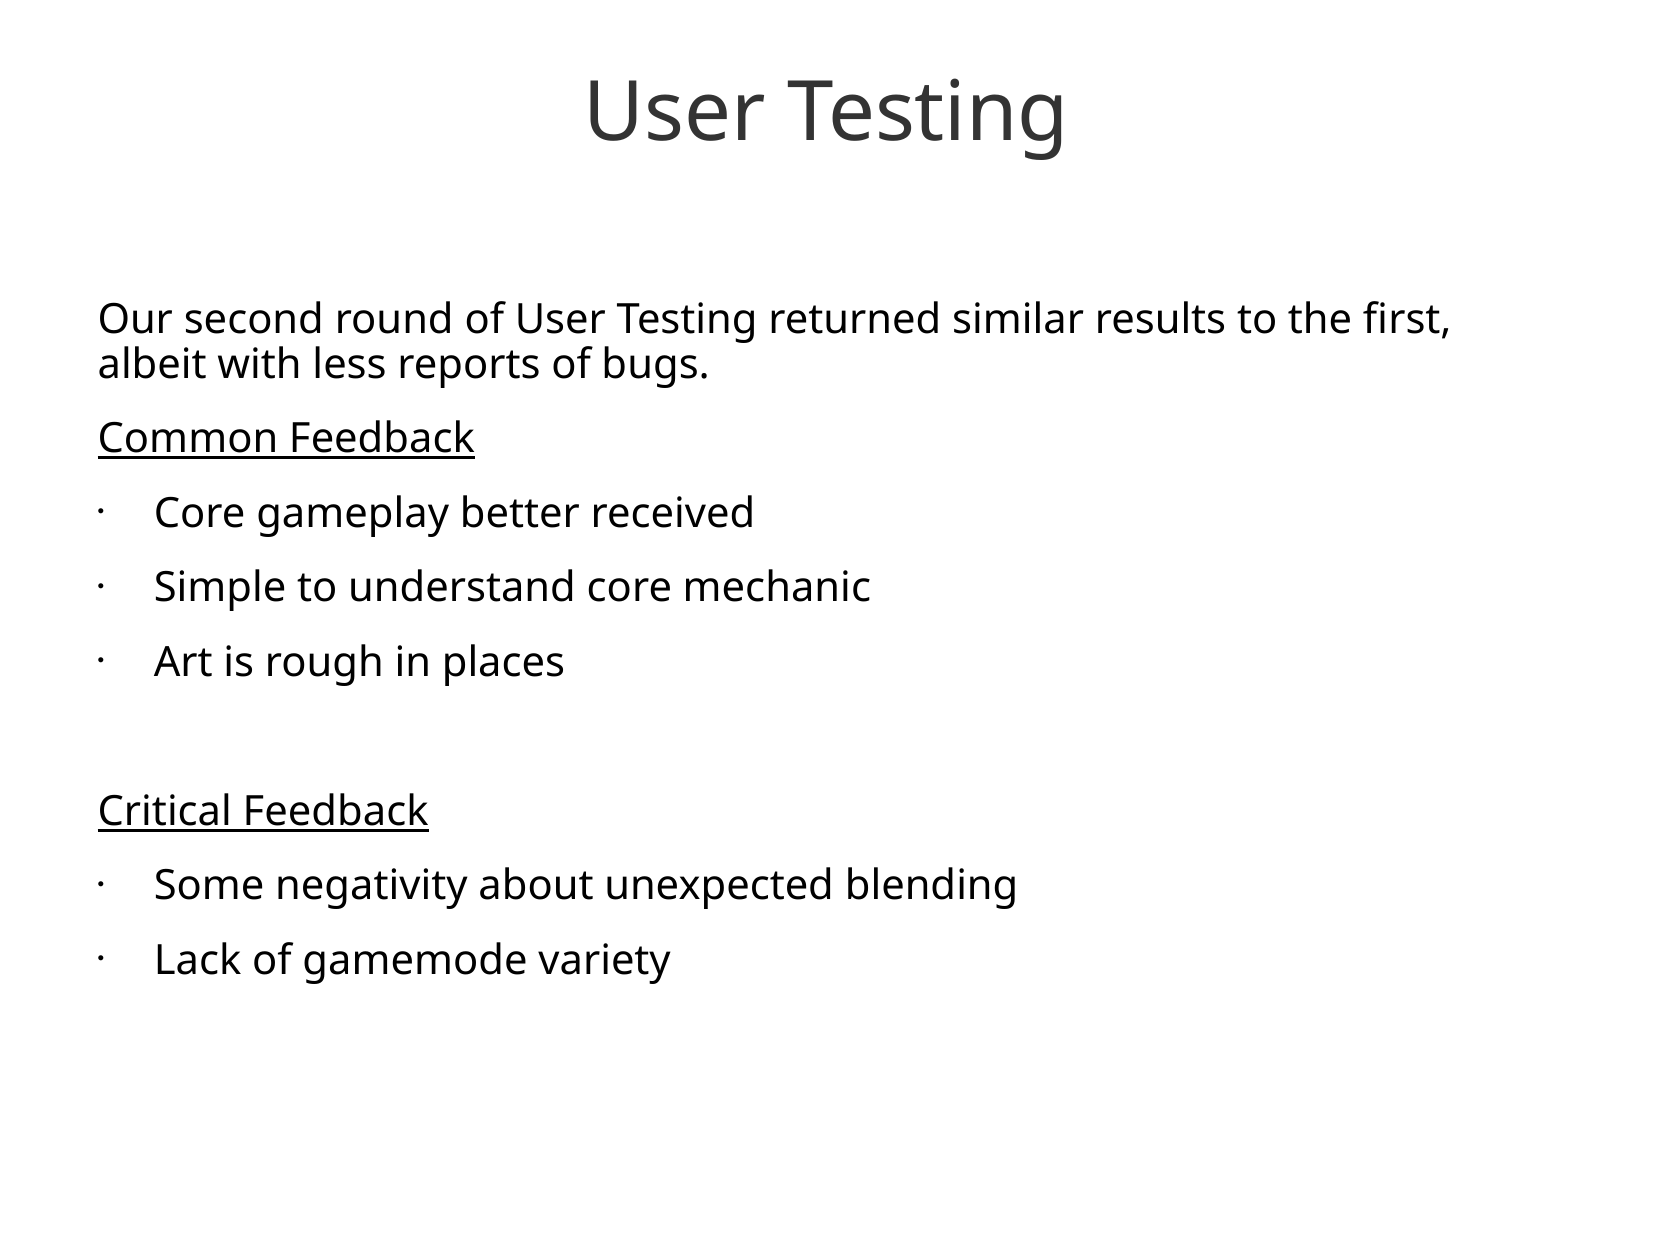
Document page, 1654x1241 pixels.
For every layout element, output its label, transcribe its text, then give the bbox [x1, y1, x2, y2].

title User Testing [82, 49, 1571, 257]
list Our second round of User Testing returned similar results to the first, albeit with less reports of bugs. Common Feedback Core gameplay better received Simple to understand core mechanic Art is rough in places Critical Feedback Some negativity about unexpected blending Lack of gamemode variety [82, 290, 1571, 1109]
